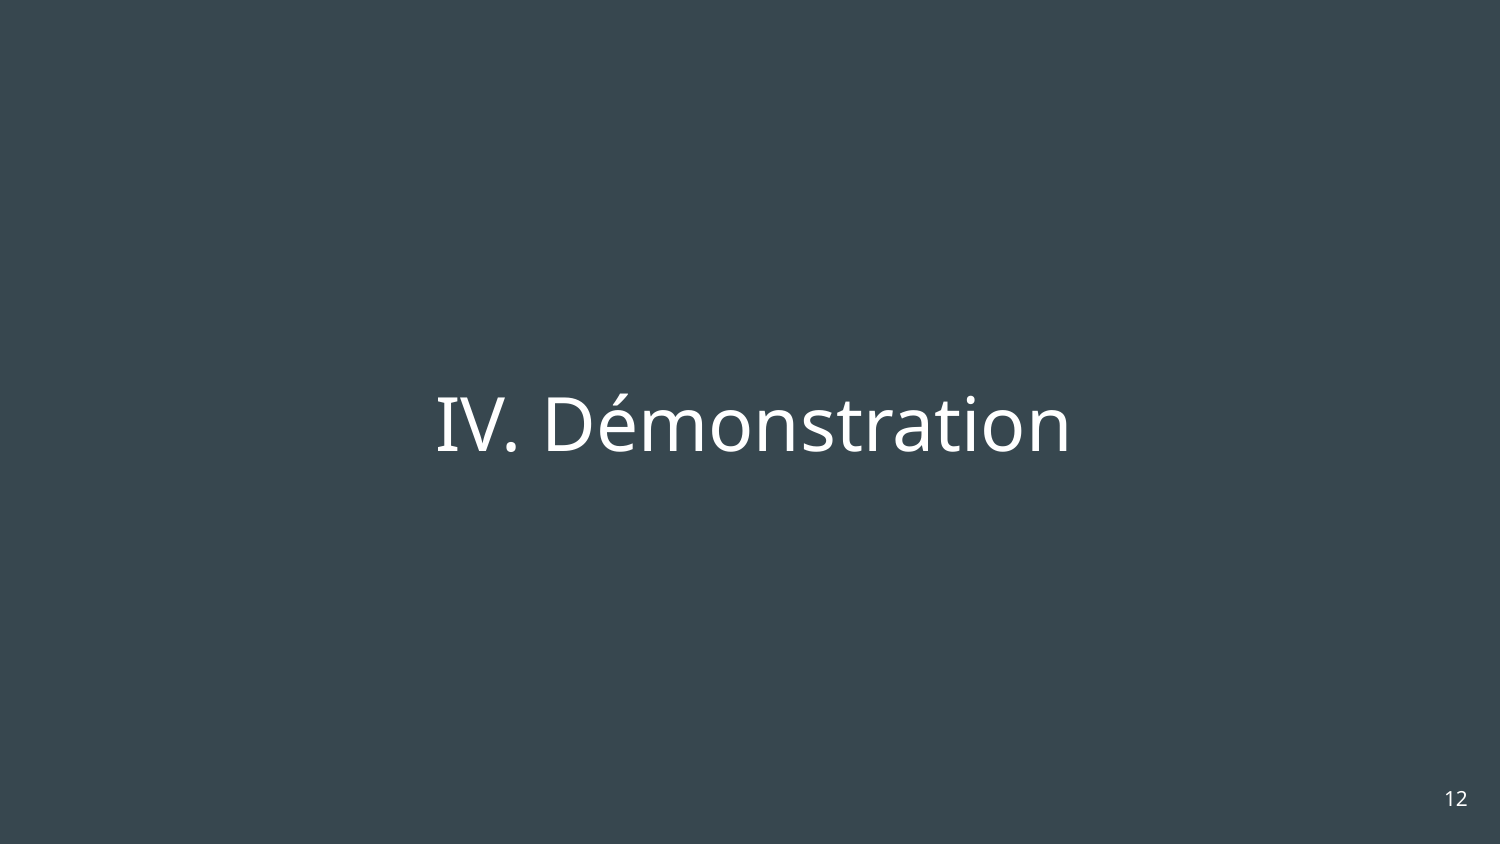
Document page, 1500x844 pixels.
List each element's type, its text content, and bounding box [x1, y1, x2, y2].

title IV. Démonstration [110, 351, 1399, 493]
slide_number <number> [1392, 767, 1483, 833]
